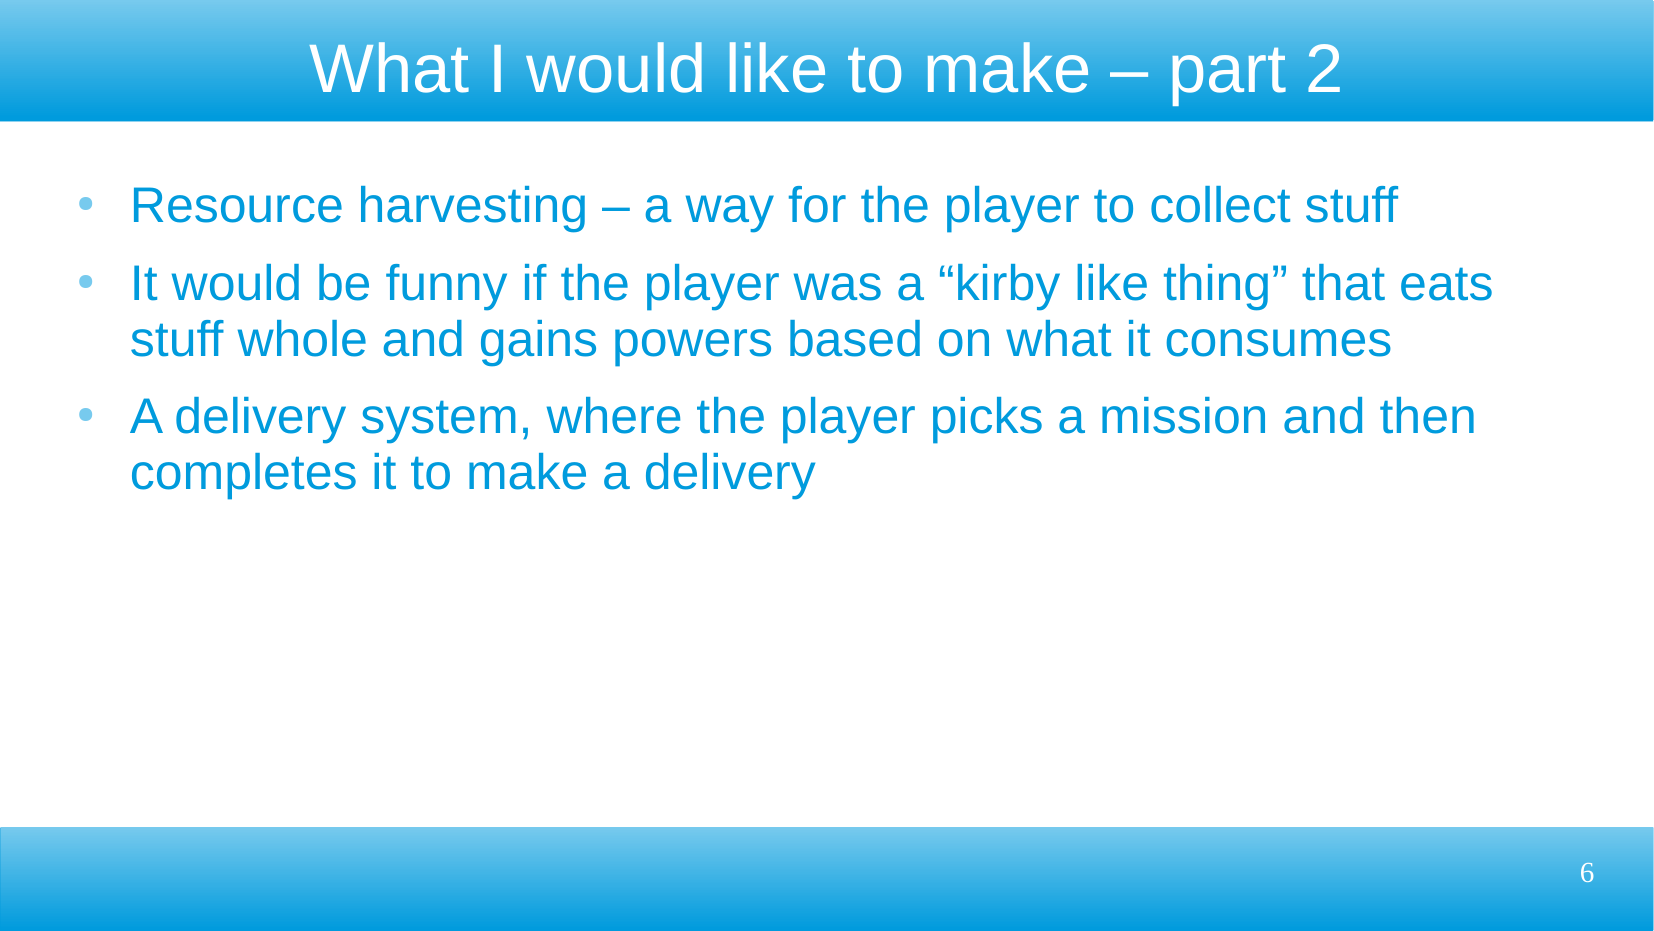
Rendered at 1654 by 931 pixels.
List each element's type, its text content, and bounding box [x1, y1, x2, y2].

title What I would like to make – part 2 [59, 29, 1595, 108]
list Resource harvesting – a way for the player to collect stuff It would be funny if the player was a “kirby like thing” that eats stuff whole and gains powers based on what it consumes A delivery system, where the player picks a mission and then completes it to make a delivery [59, 177, 1595, 768]
